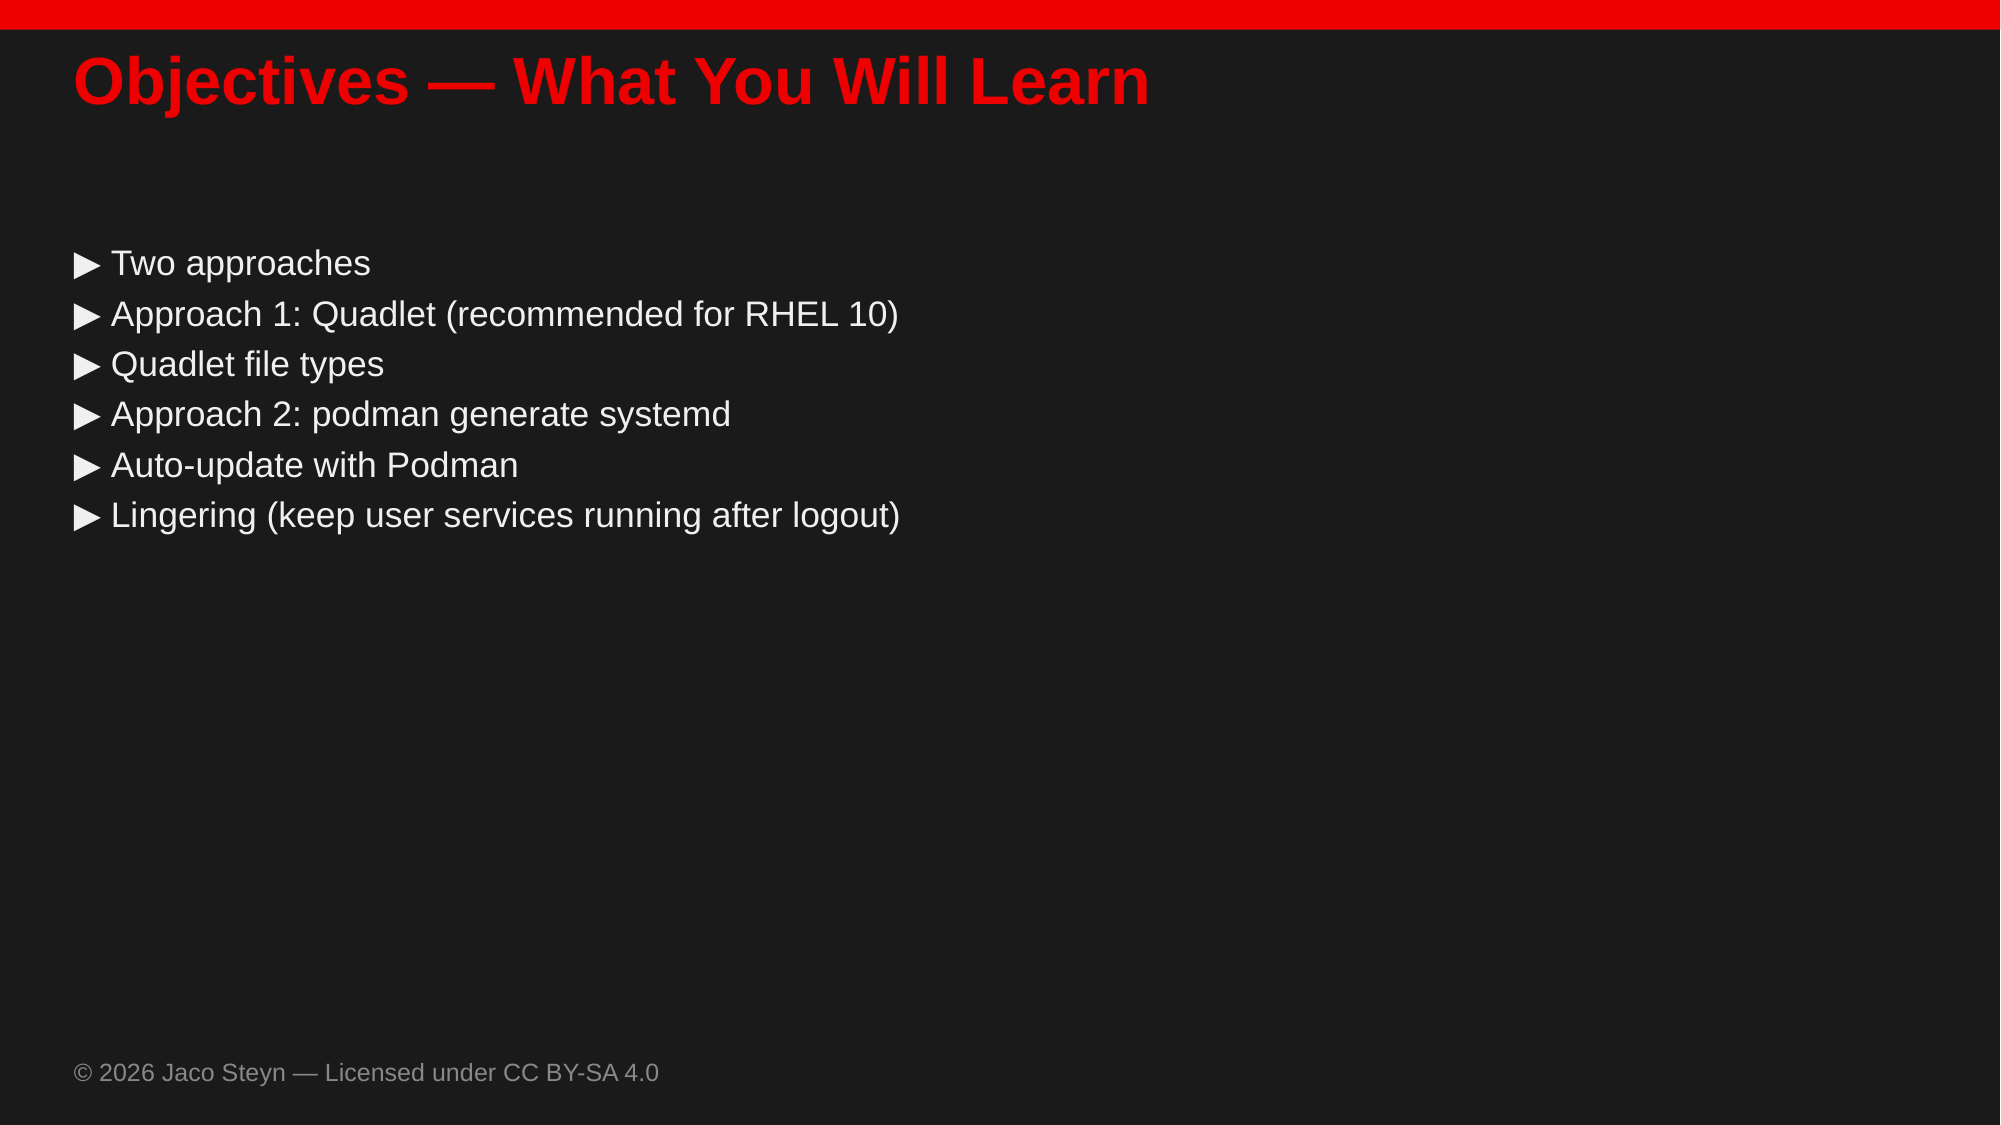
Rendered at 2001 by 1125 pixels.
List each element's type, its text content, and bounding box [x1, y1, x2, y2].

text_box Objectives — What You Will Learn [59, 36, 1942, 208]
text_box [0, 0, 2001, 30]
text_box ▶ Two approaches ▶ Approach 1: Quadlet (recommended for RHEL 10) ▶ Quadlet file types ▶ Approach 2: podman generate systemd ▶ Auto-update with Podman ▶ Lingering (keep user services running after logout) [59, 236, 1942, 1037]
text_box © 2026 Jaco Steyn — Licensed under CC BY-SA 4.0 [59, 1051, 1942, 1093]
